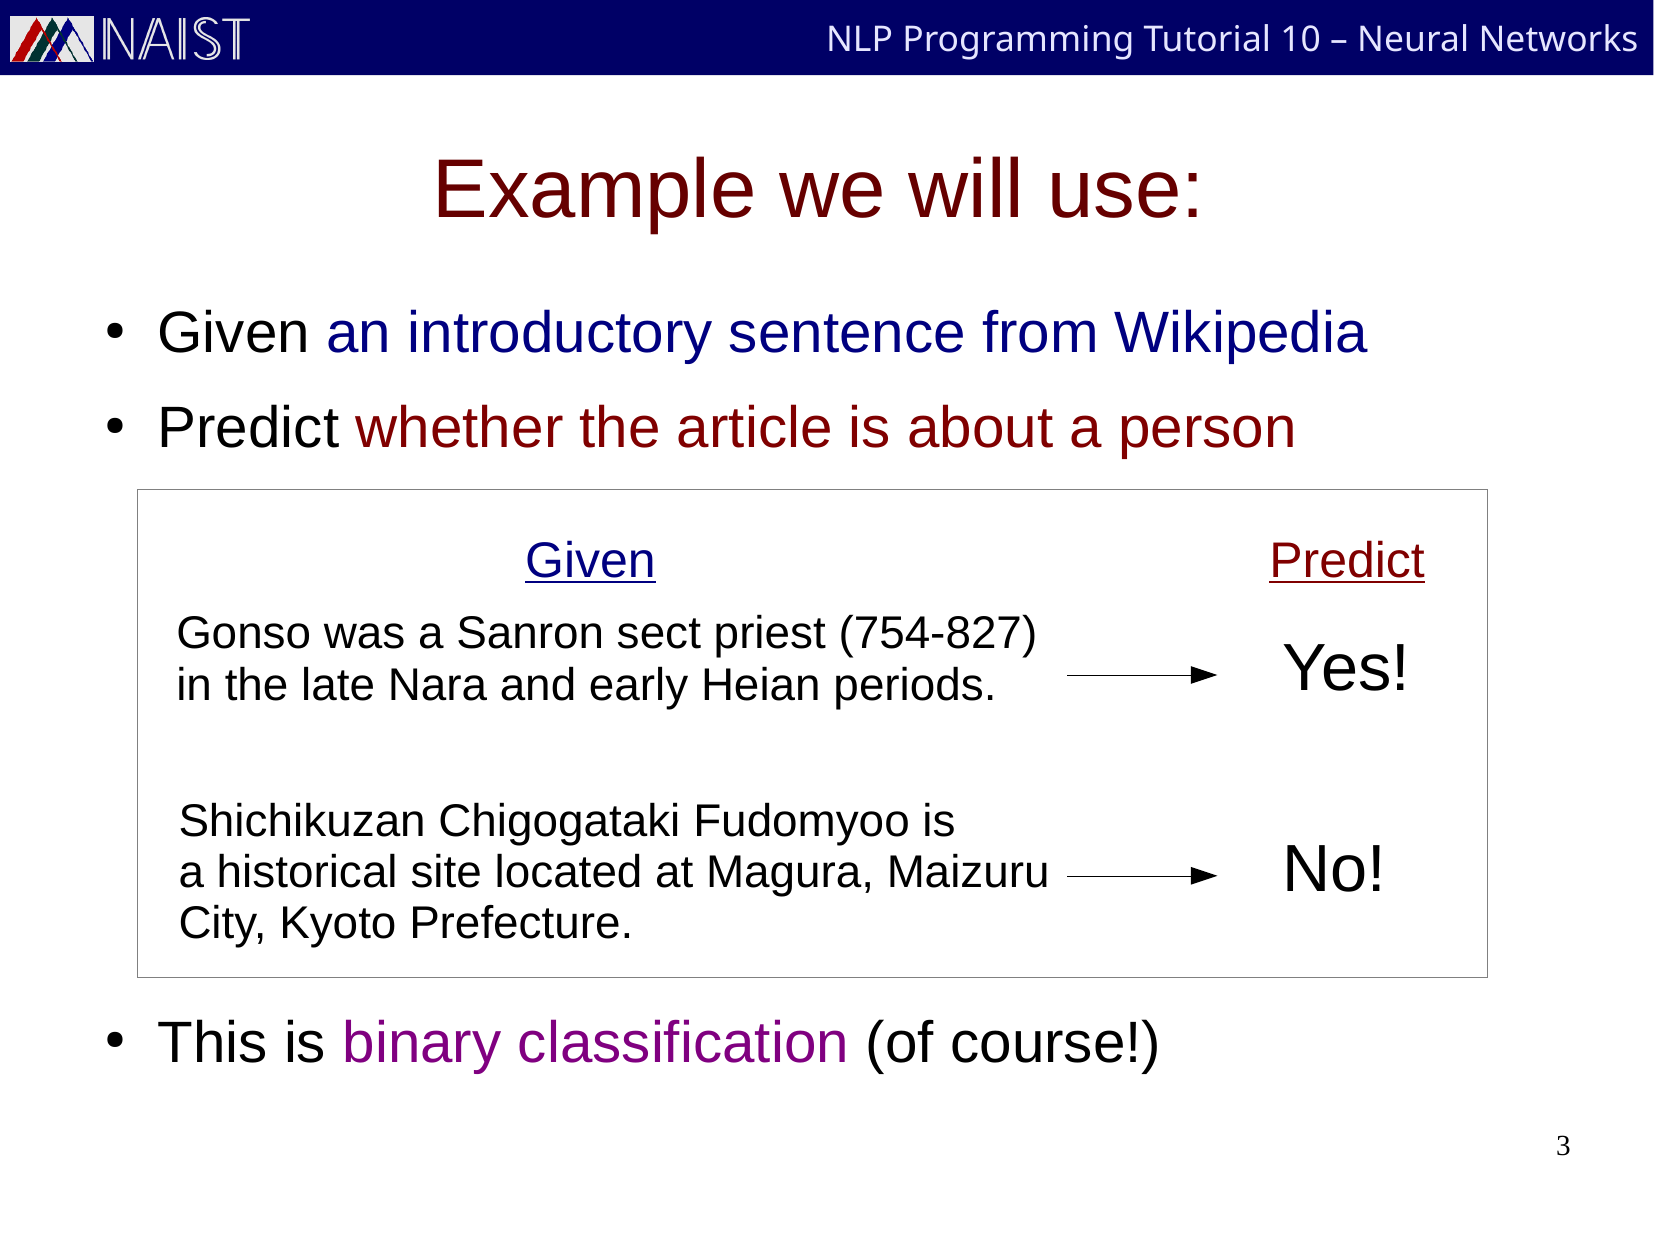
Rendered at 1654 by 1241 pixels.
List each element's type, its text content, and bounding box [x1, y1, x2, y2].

picture [10, 16, 94, 62]
text_box Predict [1254, 525, 1440, 596]
list Given an introductory sentence from Wikipedia Predict whether the article is about a person This is binary classification (of course!) [86, 300, 1576, 1075]
text_box Shichikuzan Chigogataki Fudomyoo is a historical site located at Magura, Maizuru City, Kyoto Prefecture. [163, 787, 1066, 957]
title Example we will use: [75, 92, 1564, 285]
text_box Gonso was a Sanron sect priest (754-827) in the late Nara and early Heian periods. [161, 600, 1053, 718]
text_box Given [510, 525, 671, 596]
text_box No! [1267, 823, 1402, 914]
picture [102, 17, 251, 60]
text_box Yes! [1267, 622, 1426, 713]
